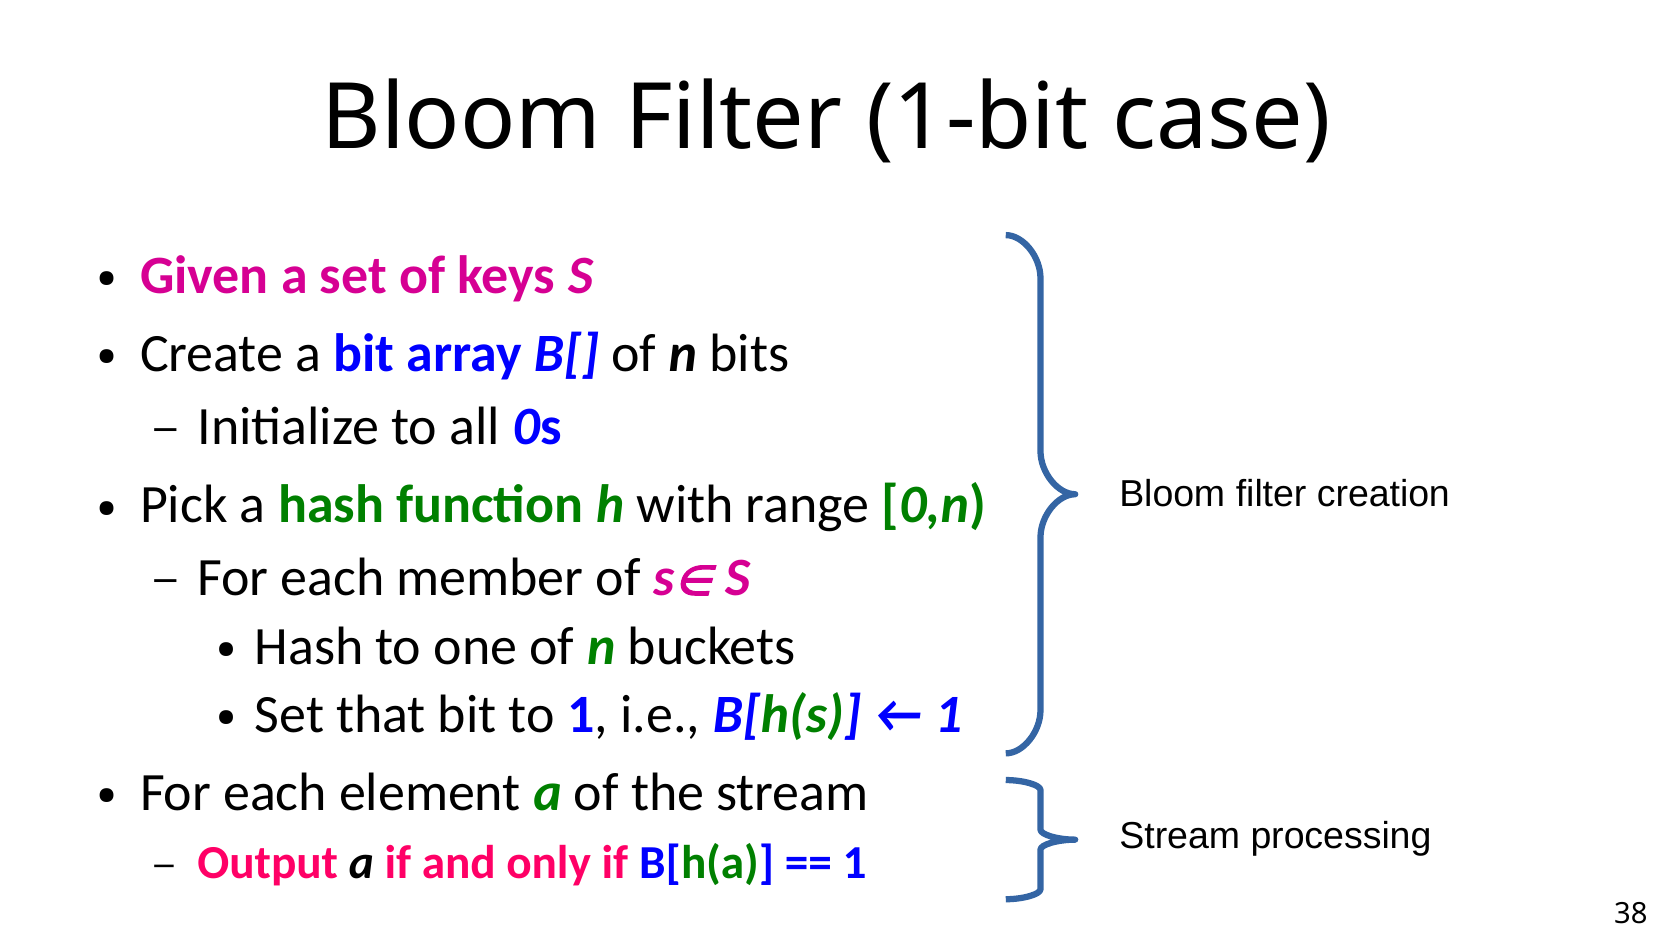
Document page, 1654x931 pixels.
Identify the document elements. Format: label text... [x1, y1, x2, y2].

list Given a set of keys S Create a bit array B[] of n bits Initialize to all 0s Pick a hash function h with range [0,n) For each member of s S Hash to one of n buckets Set that bit to 1, i.e., B[h(s)] ← 1 For each element a of the stream Output a if and only if B[h(a)] == 1 [82, 253, 1571, 892]
title Bloom Filter (1-bit case) [82, 1, 1571, 226]
text_box Bloom filter creation [1104, 465, 1614, 522]
text_box Stream processing [1104, 807, 1614, 865]
